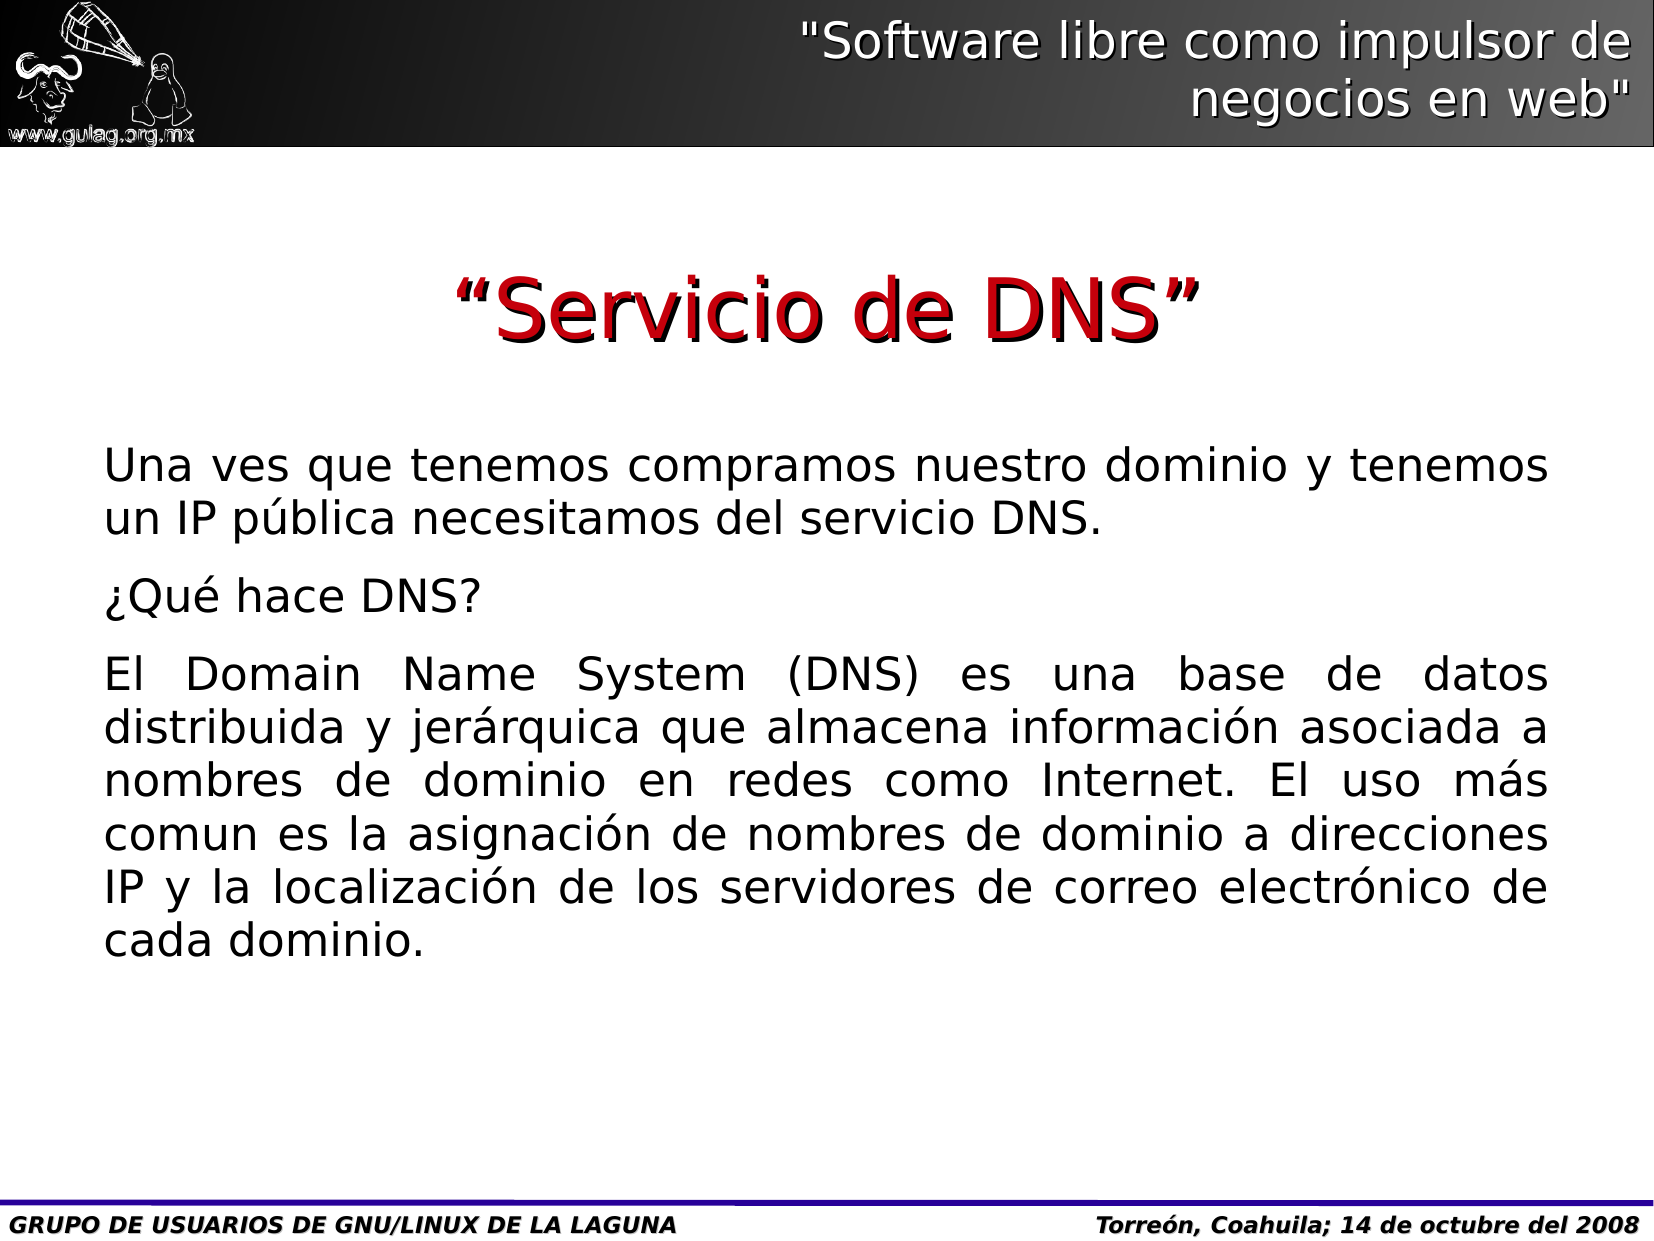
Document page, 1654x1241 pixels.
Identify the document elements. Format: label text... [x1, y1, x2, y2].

text_box "Software libre como impulsor de negocios en web" [750, 4, 1648, 136]
text_box GRUPO DE USUARIOS DE GNU/LINUX DE LA LAGUNA [0, 1204, 694, 1241]
text_box “Servicio de DNS” [29, 253, 1625, 366]
text_box Una ves que tenemos compramos nuestro dominio y tenemos un IP pública necesitamos del servicio DNS. ¿Qué hace DNS? El Domain Name System (DNS) es una base de datos distribuida y jerárquica que almacena información asociada a nombres de dominio en redes como Internet. El uso más comun es la asignación de nombres de dominio a direcciones IP y la localización de los servidores de correo electrónico de cada dominio. [88, 431, 1565, 975]
text_box Torreón, Coahuila; 14 de octubre del 2008 [1080, 1204, 1654, 1241]
text_box [0, 0, 5, 147]
text_box [197, 0, 1654, 147]
picture [5, 0, 197, 148]
